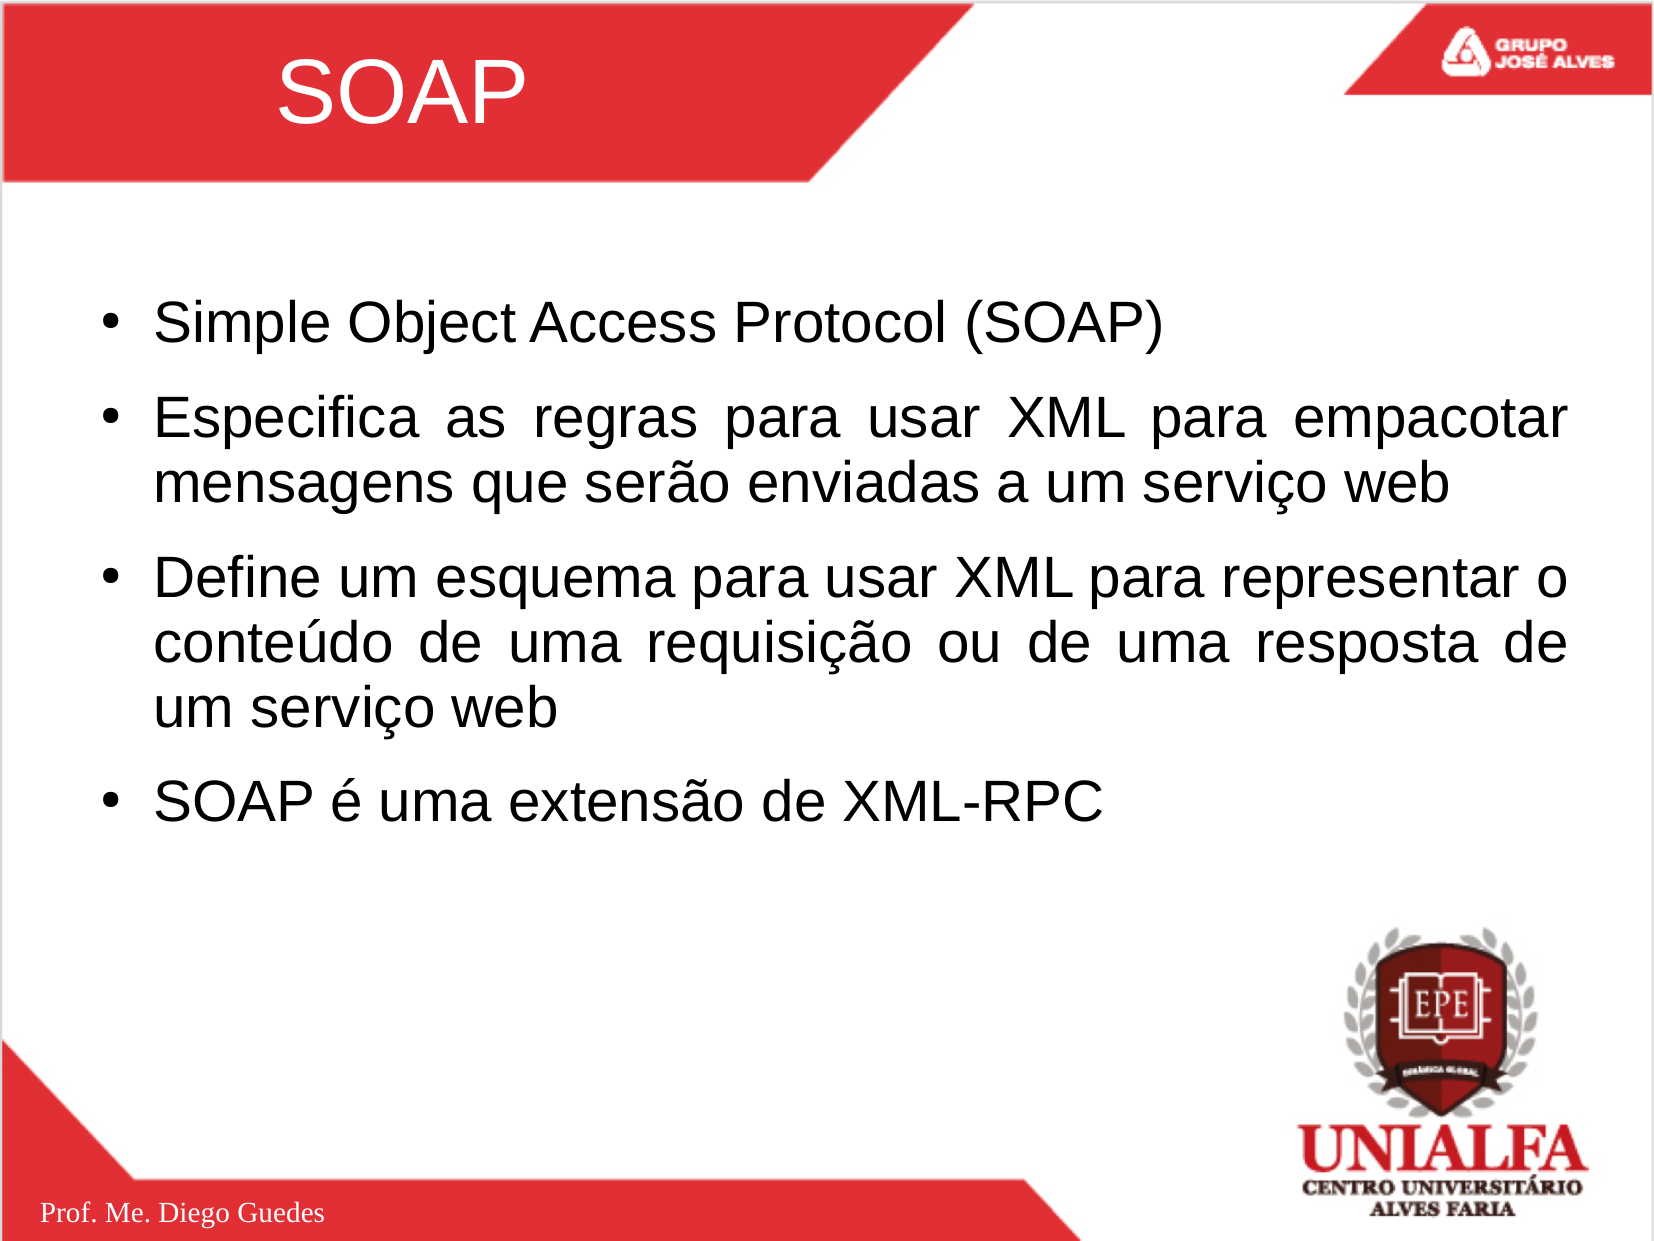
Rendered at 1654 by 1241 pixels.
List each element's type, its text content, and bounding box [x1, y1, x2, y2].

list Simple Object Access Protocol (SOAP) Especifica as regras para usar XML para empacotar mensagens que serão enviadas a um serviço web Define um esquema para usar XML para representar o conteúdo de uma requisição ou de uma resposta de um serviço web SOAP é uma extensão de XML-RPC [82, 290, 1571, 1010]
title SOAP [6, 11, 799, 174]
picture [0, 0, 1654, 1241]
